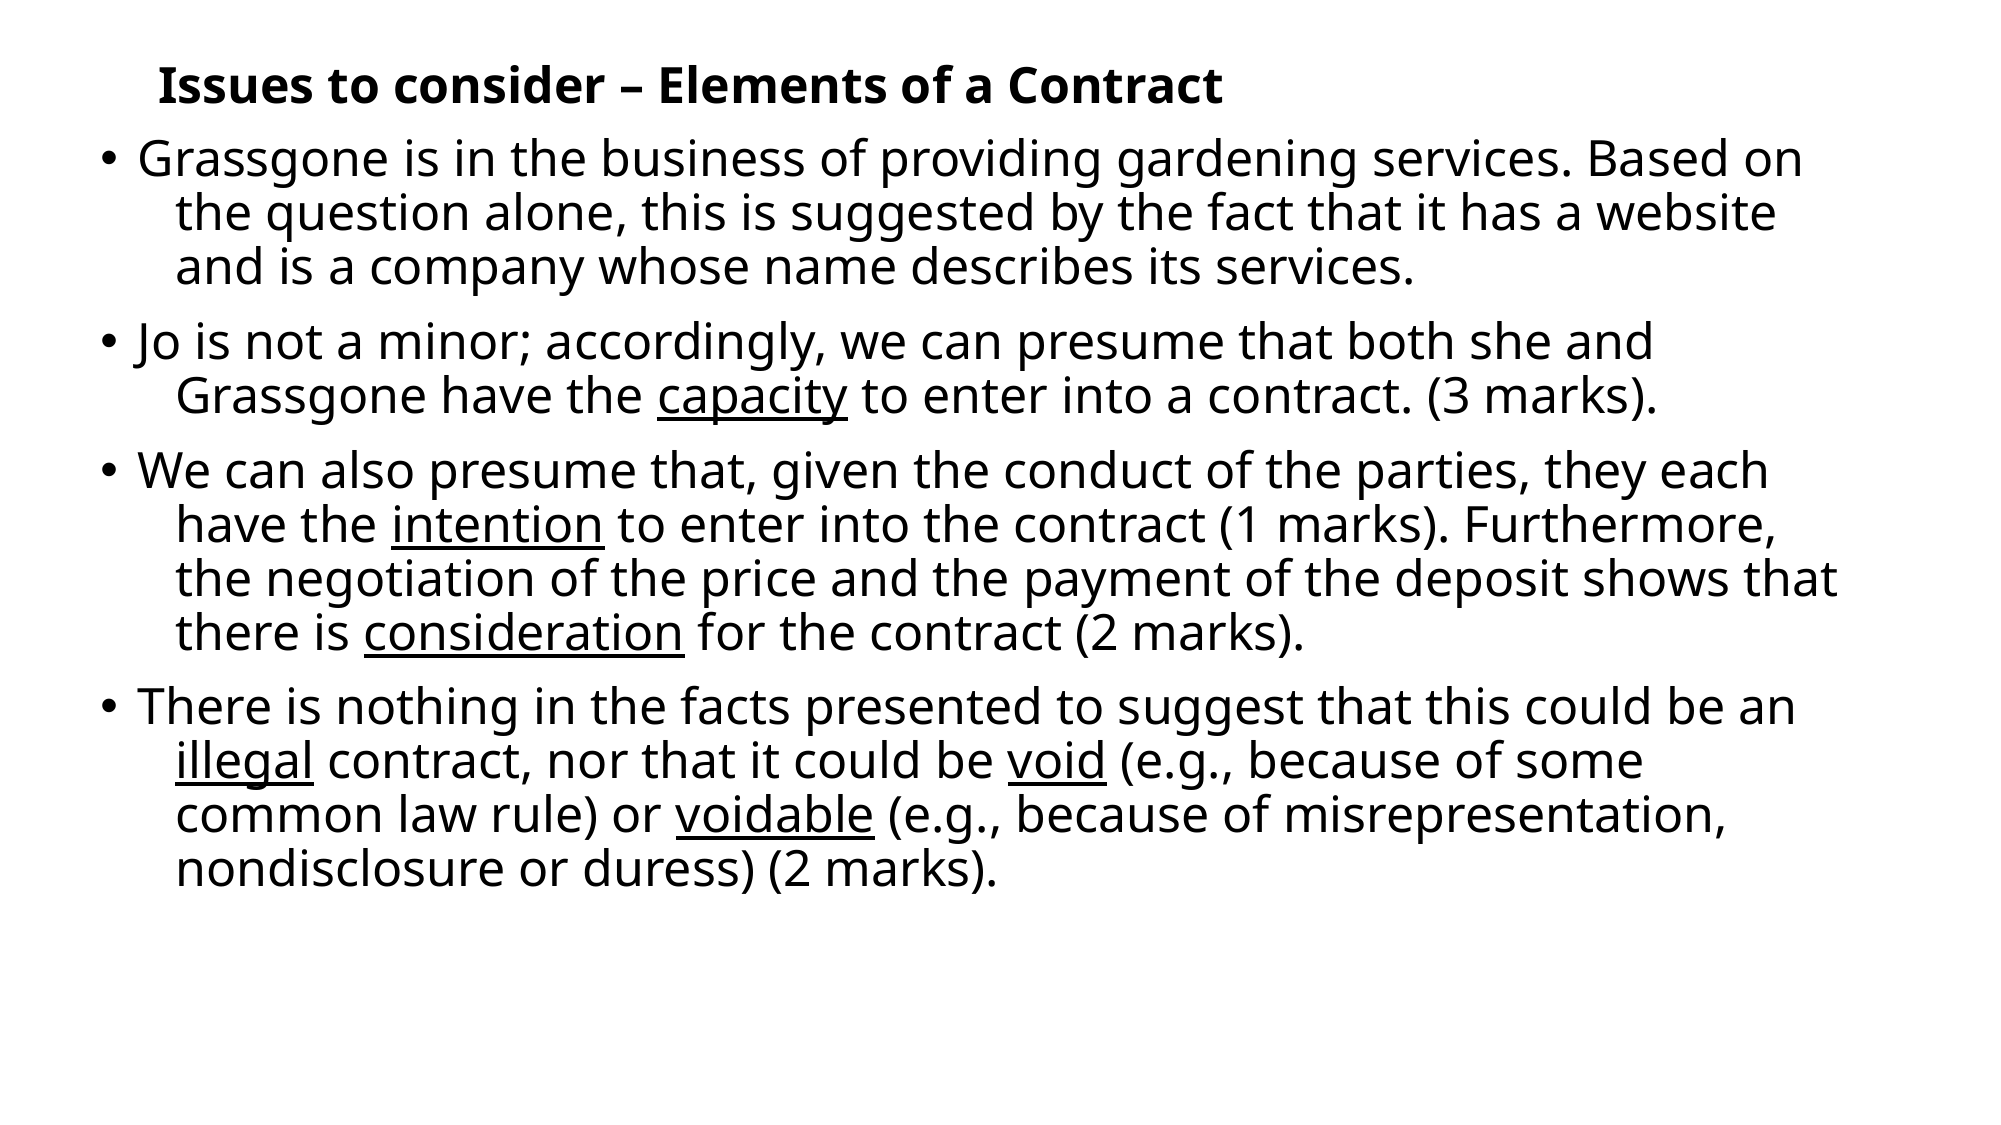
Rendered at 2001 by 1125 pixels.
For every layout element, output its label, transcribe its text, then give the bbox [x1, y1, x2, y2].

title Issues to consider – Elements of a Contract [143, 31, 1863, 125]
list Grassgone is in the business of providing gardening services. Based on the question alone, this is suggested by the fact that it has a website and is a company whose name describes its services. Jo is not a minor; accordingly, we can presume that both she and Grassgone have the capacity to enter into a contract. (3 marks). We can also presume that, given the conduct of the parties, they each have the intention to enter into the contract (1 marks). Furthermore, the negotiation of the price and the payment of the deposit shows that there is consideration for the contract (2 marks). There is nothing in the facts presented to suggest that this could be an illegal contract, nor that it could be void (e.g., because of some common law rule) or voidable (e.g., because of misrepresentation, nondisclosure or duress) (2 marks). [85, 125, 1863, 1094]
